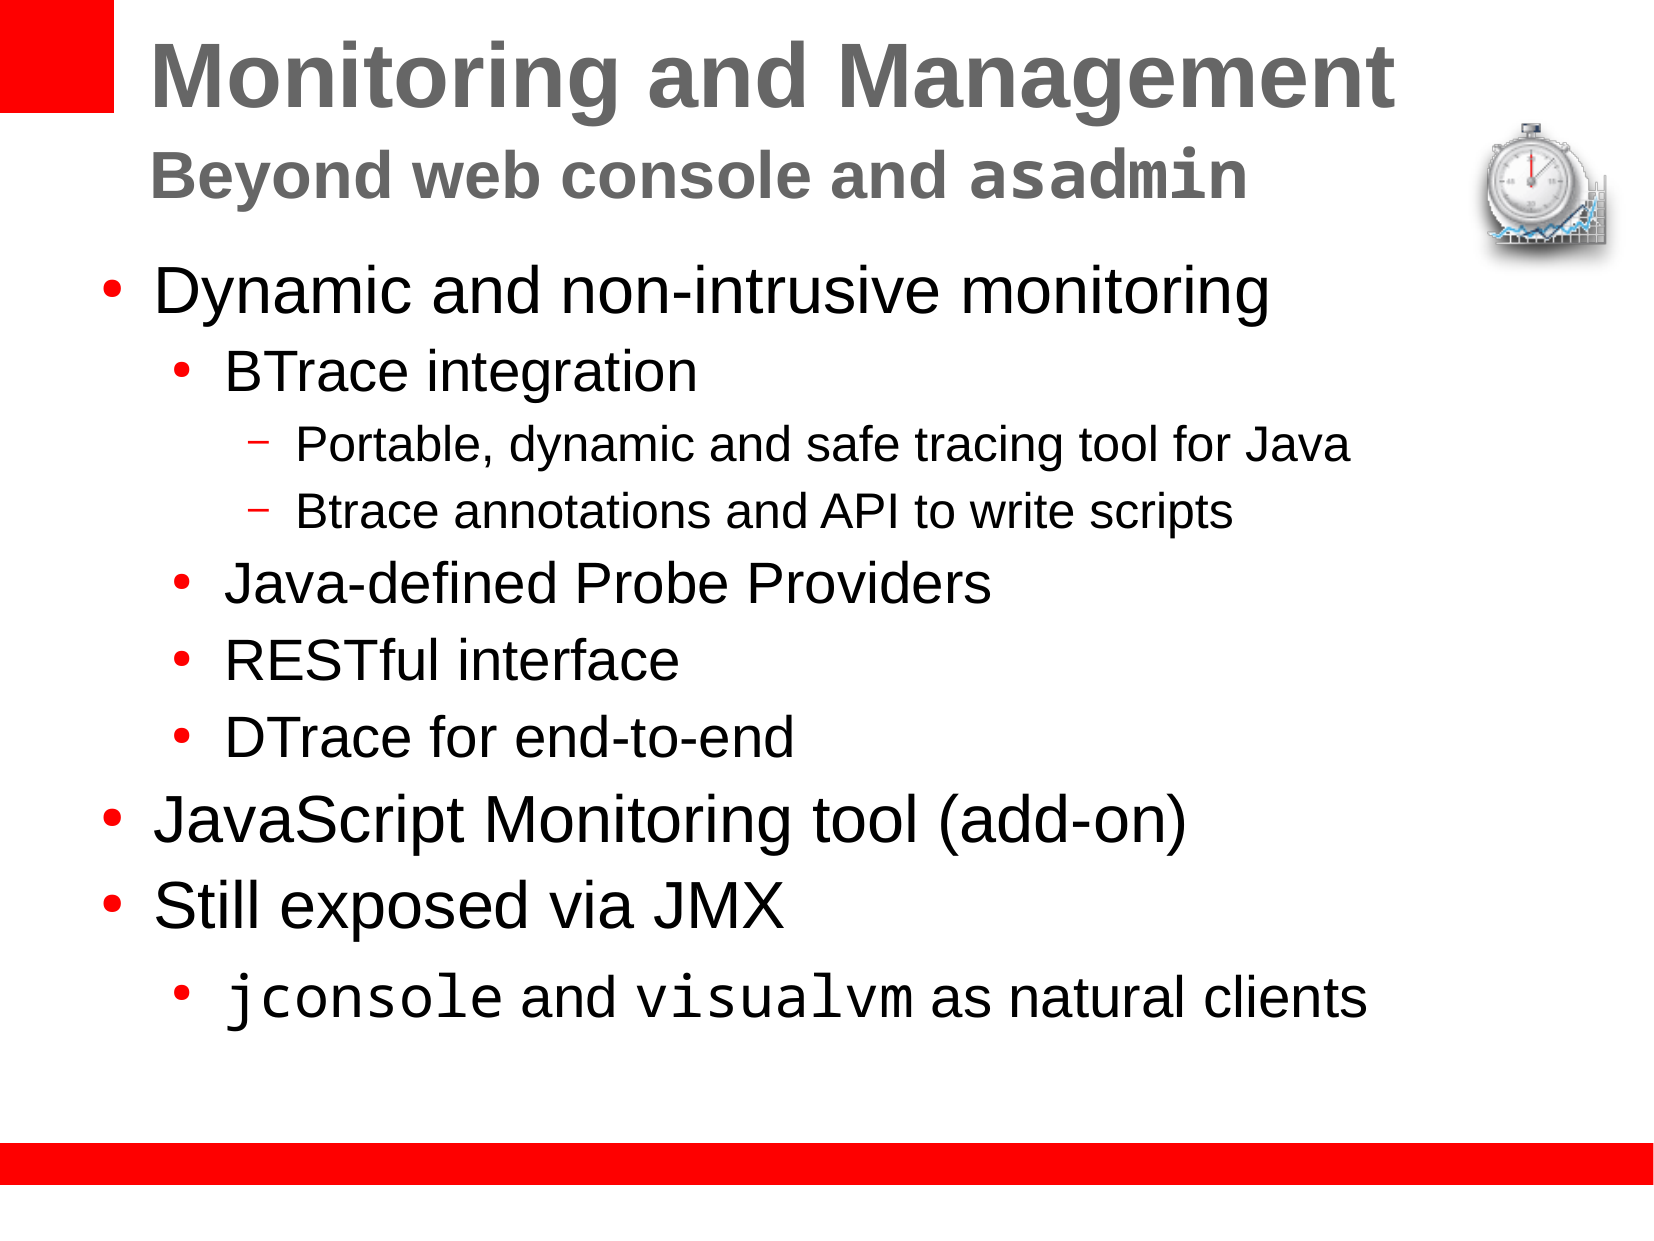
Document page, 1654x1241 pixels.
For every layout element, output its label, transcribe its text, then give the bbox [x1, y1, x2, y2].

picture [1462, 112, 1632, 284]
picture [0, 1143, 1654, 1185]
title Monitoring and Management Beyond web console and asadmin [149, 31, 1595, 212]
picture [0, 0, 114, 113]
list Dynamic and non-intrusive monitoring BTrace integration Portable, dynamic and safe tracing tool for Java Btrace annotations and API to write scripts Java-defined Probe Providers RESTful interface DTrace for end-to-end JavaScript Monitoring tool (add-on) Still exposed via JMX jconsole and visualvm as natural clients [82, 252, 1571, 1109]
